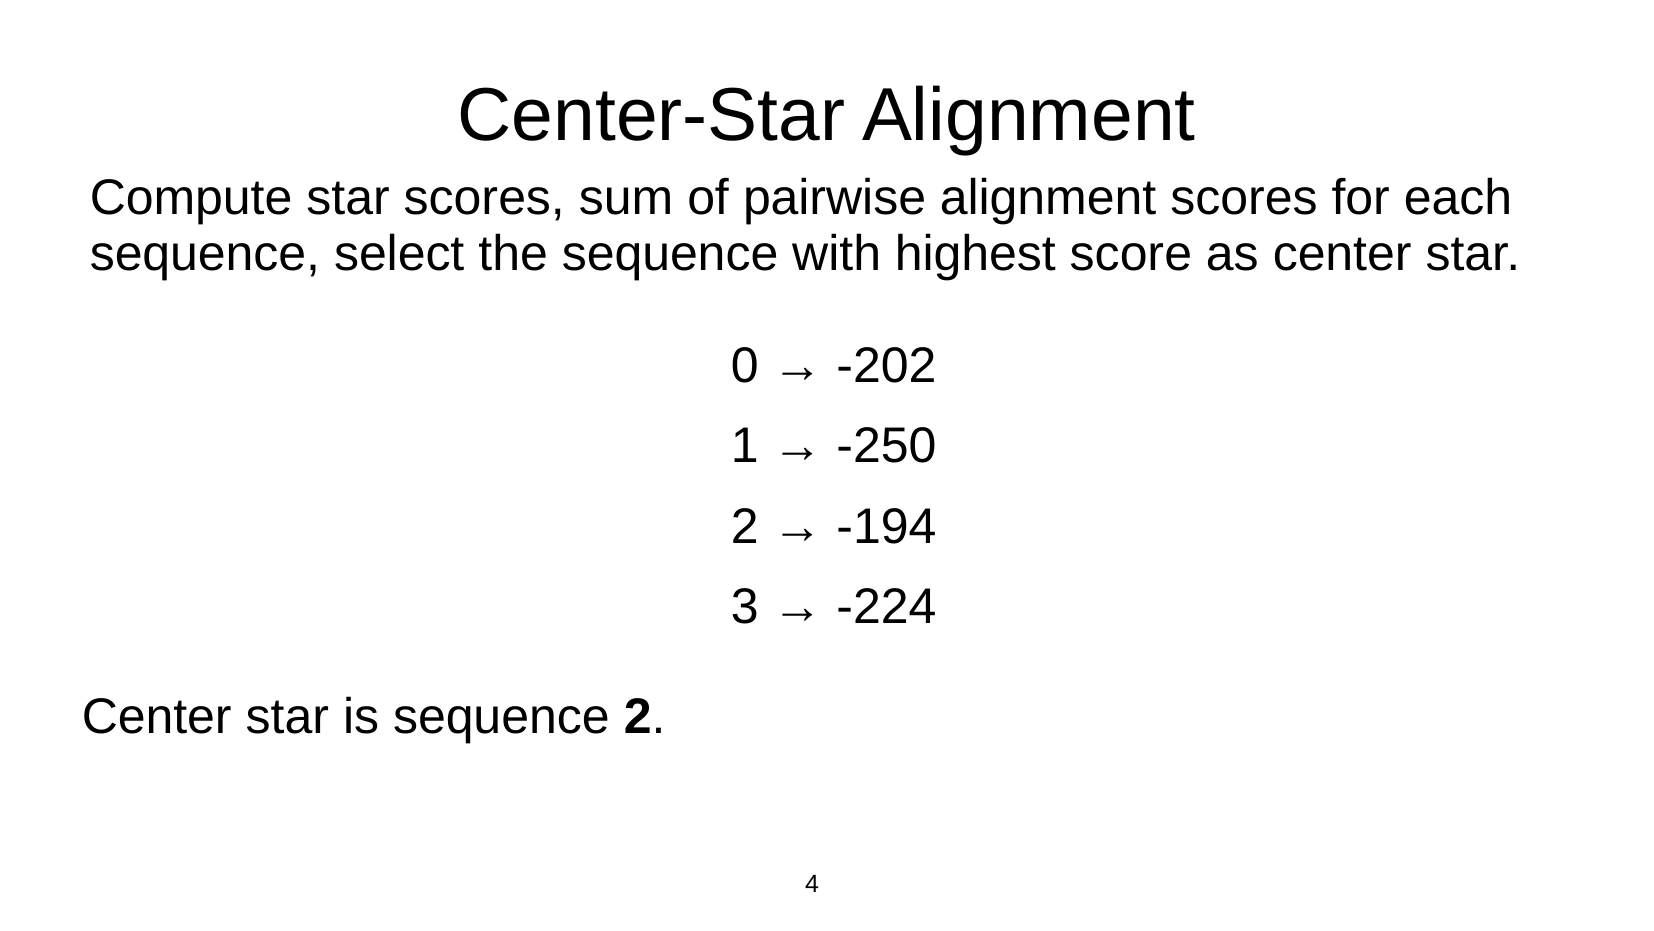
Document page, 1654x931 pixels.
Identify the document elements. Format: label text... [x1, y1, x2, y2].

text_box Center star is sequence 2. [81, 675, 1571, 758]
text_box Compute star scores, sum of pairwise alignment scores for each sequence, select the sequence with highest score as center star. [75, 161, 1613, 289]
text_box <number> [806, 862, 919, 918]
title Center-Star Alignment [82, 37, 1571, 161]
text_box 0 → -202 1 → -250 2 → -194 3 → -224 [55, 329, 1613, 642]
